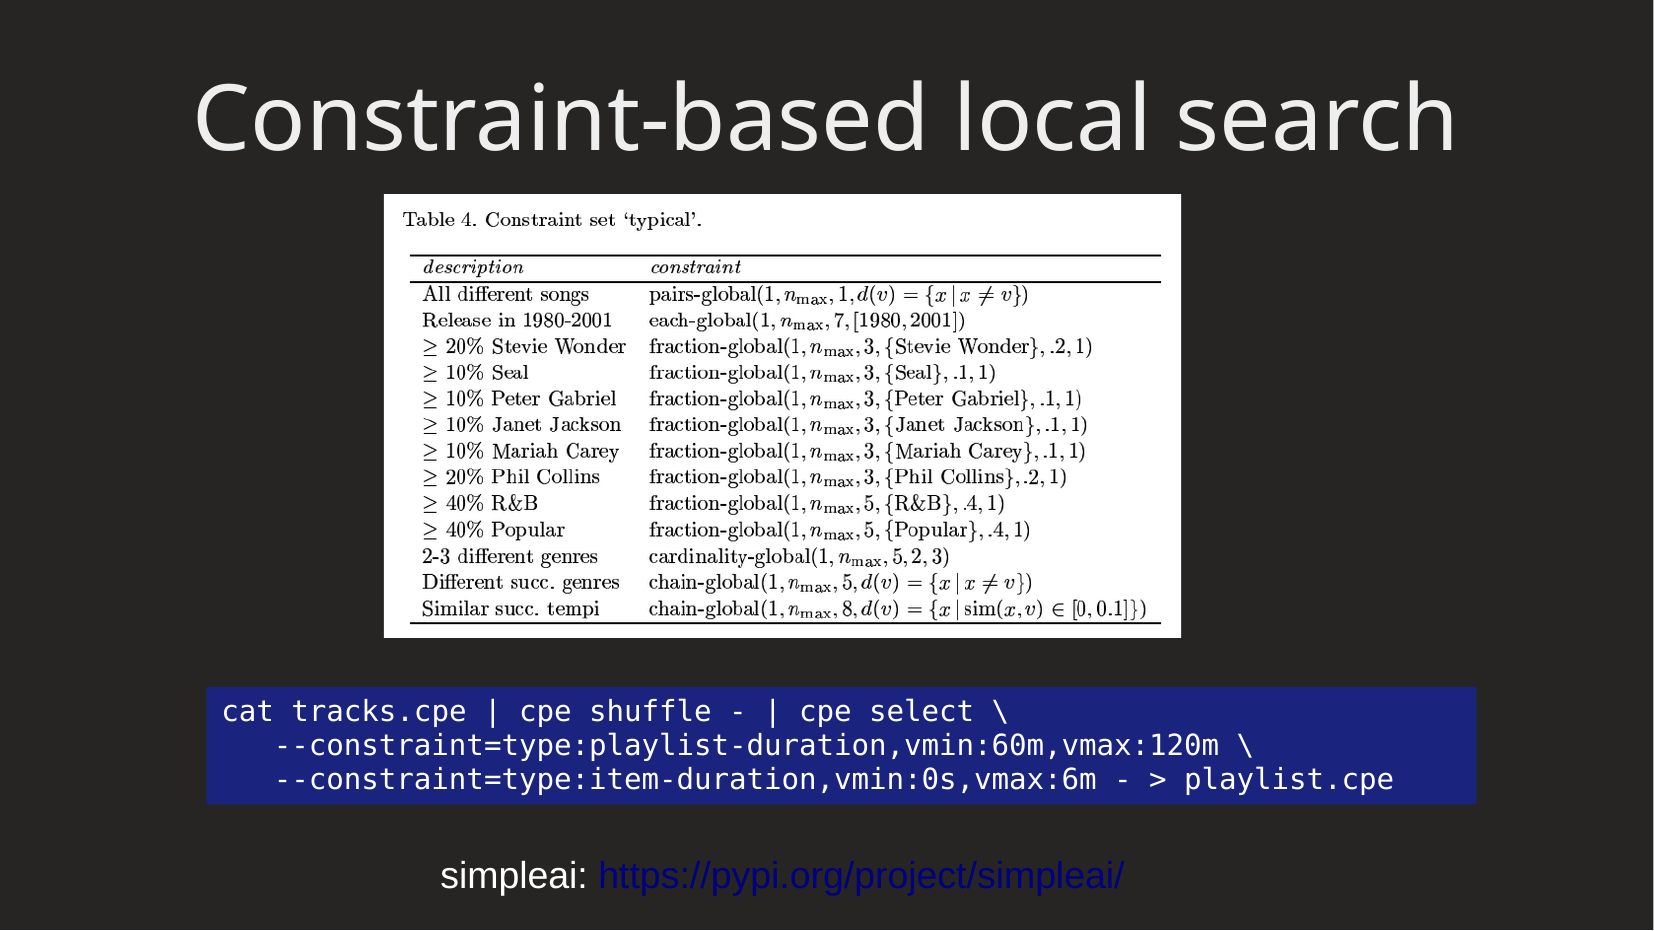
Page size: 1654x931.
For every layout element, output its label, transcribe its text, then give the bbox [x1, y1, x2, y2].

text_box cat tracks.cpe | cpe shuffle - | cpe select \ --constraint=type:playlist-duration,vmin:60m,vmax:120m \ --constraint=type:item-duration,vmin:0s,vmax:6m - > playlist.cpe [206, 686, 1477, 805]
title Constraint-based local search [82, 37, 1571, 193]
text_box simpleai: https://pypi.org/project/simpleai/ [425, 847, 1140, 905]
picture [383, 194, 1182, 638]
